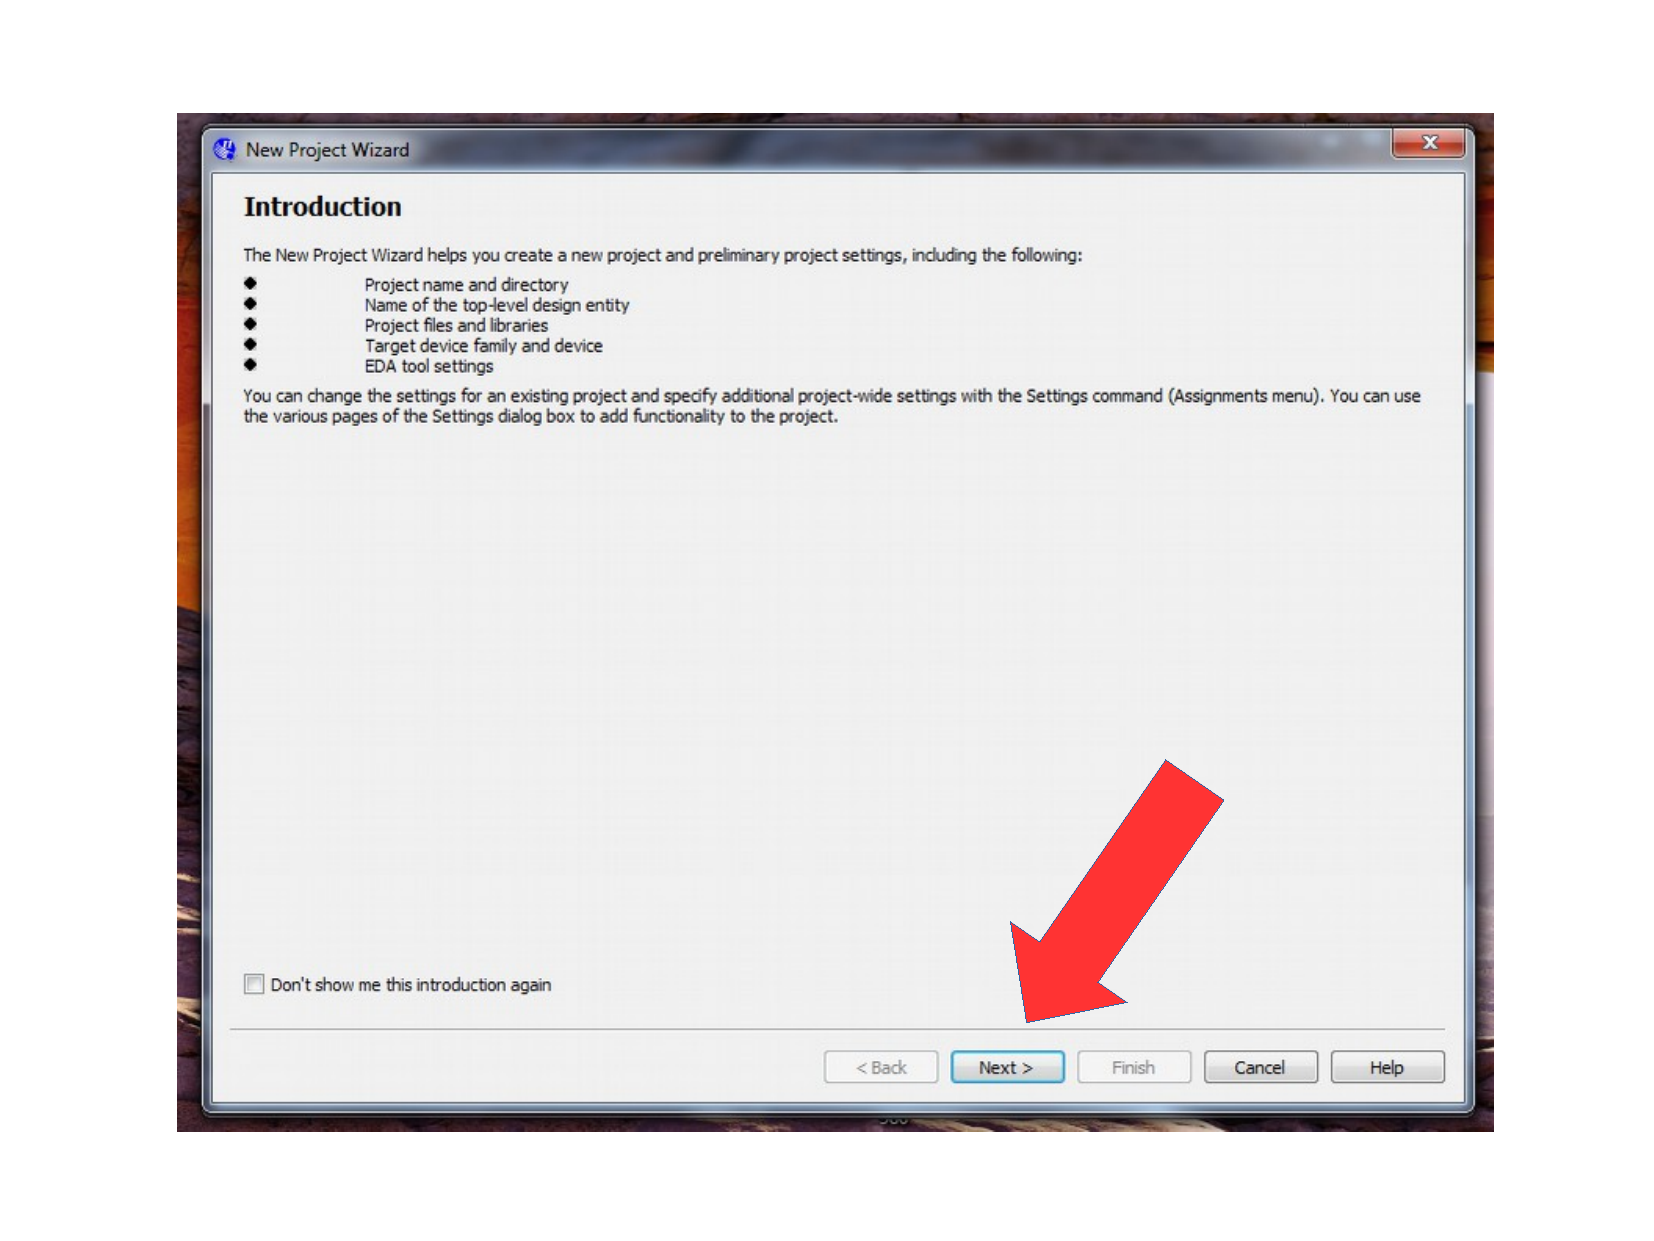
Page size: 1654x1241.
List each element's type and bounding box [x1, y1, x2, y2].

picture [177, 113, 1494, 1132]
text_box [1010, 759, 1224, 1023]
